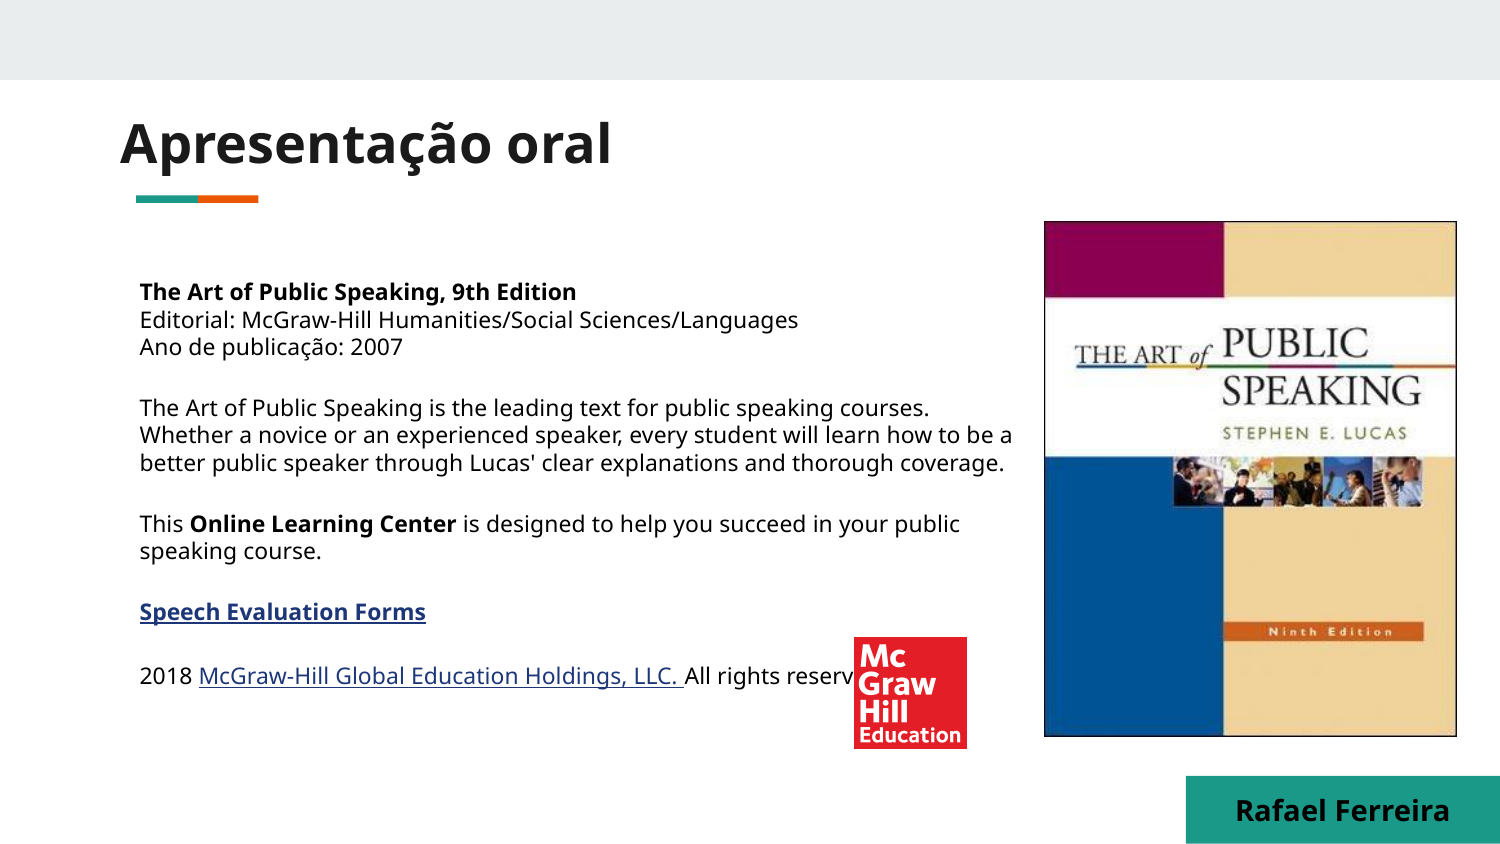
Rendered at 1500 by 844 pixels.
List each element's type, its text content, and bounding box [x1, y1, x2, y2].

picture [854, 637, 967, 749]
title Apresentação oral [105, 94, 1367, 183]
list The Art of Public Speaking, 9th Edition Editorial: McGraw-Hill Humanities/Social Sciences/Languages Ano de publicação: 2007 The Art of Public Speaking is the leading text for public speaking courses. Whether a novice or an experienced speaker, every student will learn how to be a better public speaker through Lucas' clear explanations and thorough coverage. This Online Learning Center is designed to help you succeed in your public speaking course. Speech Evaluation Forms 2018 McGraw-Hill Global Education Holdings, LLC. All rights reserved. [124, 240, 1044, 686]
picture [1044, 221, 1457, 737]
text_box Rafael Ferreira [1185, 775, 1500, 844]
